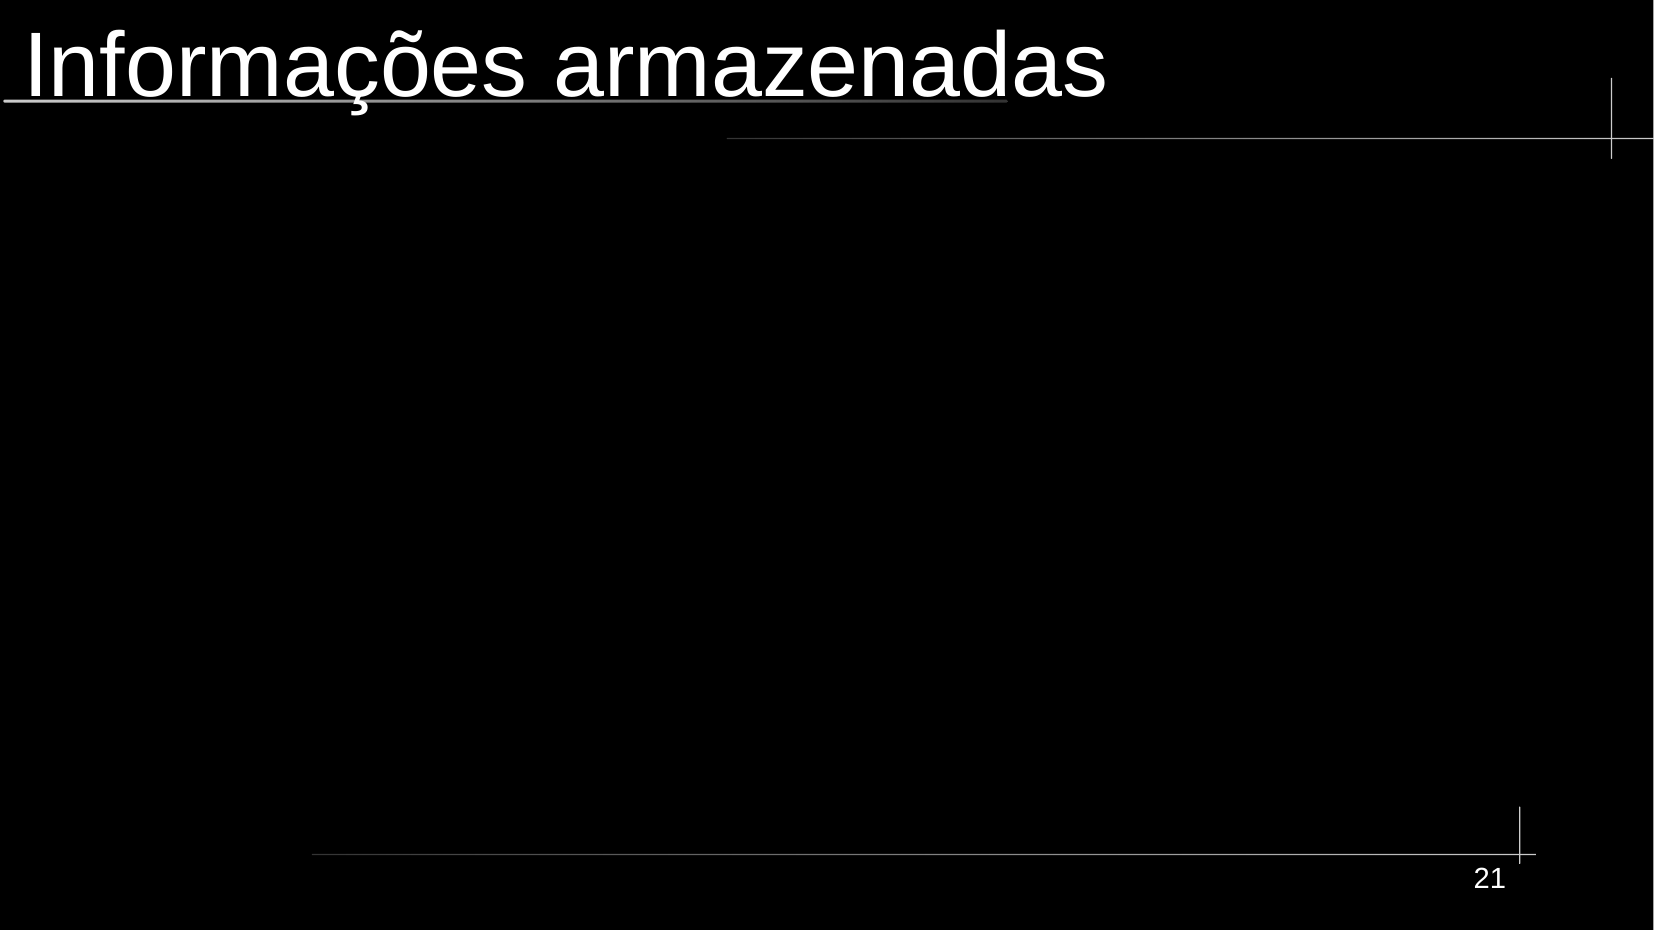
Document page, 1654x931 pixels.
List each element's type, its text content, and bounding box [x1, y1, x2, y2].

title Informações armazenadas [23, 11, 1589, 119]
